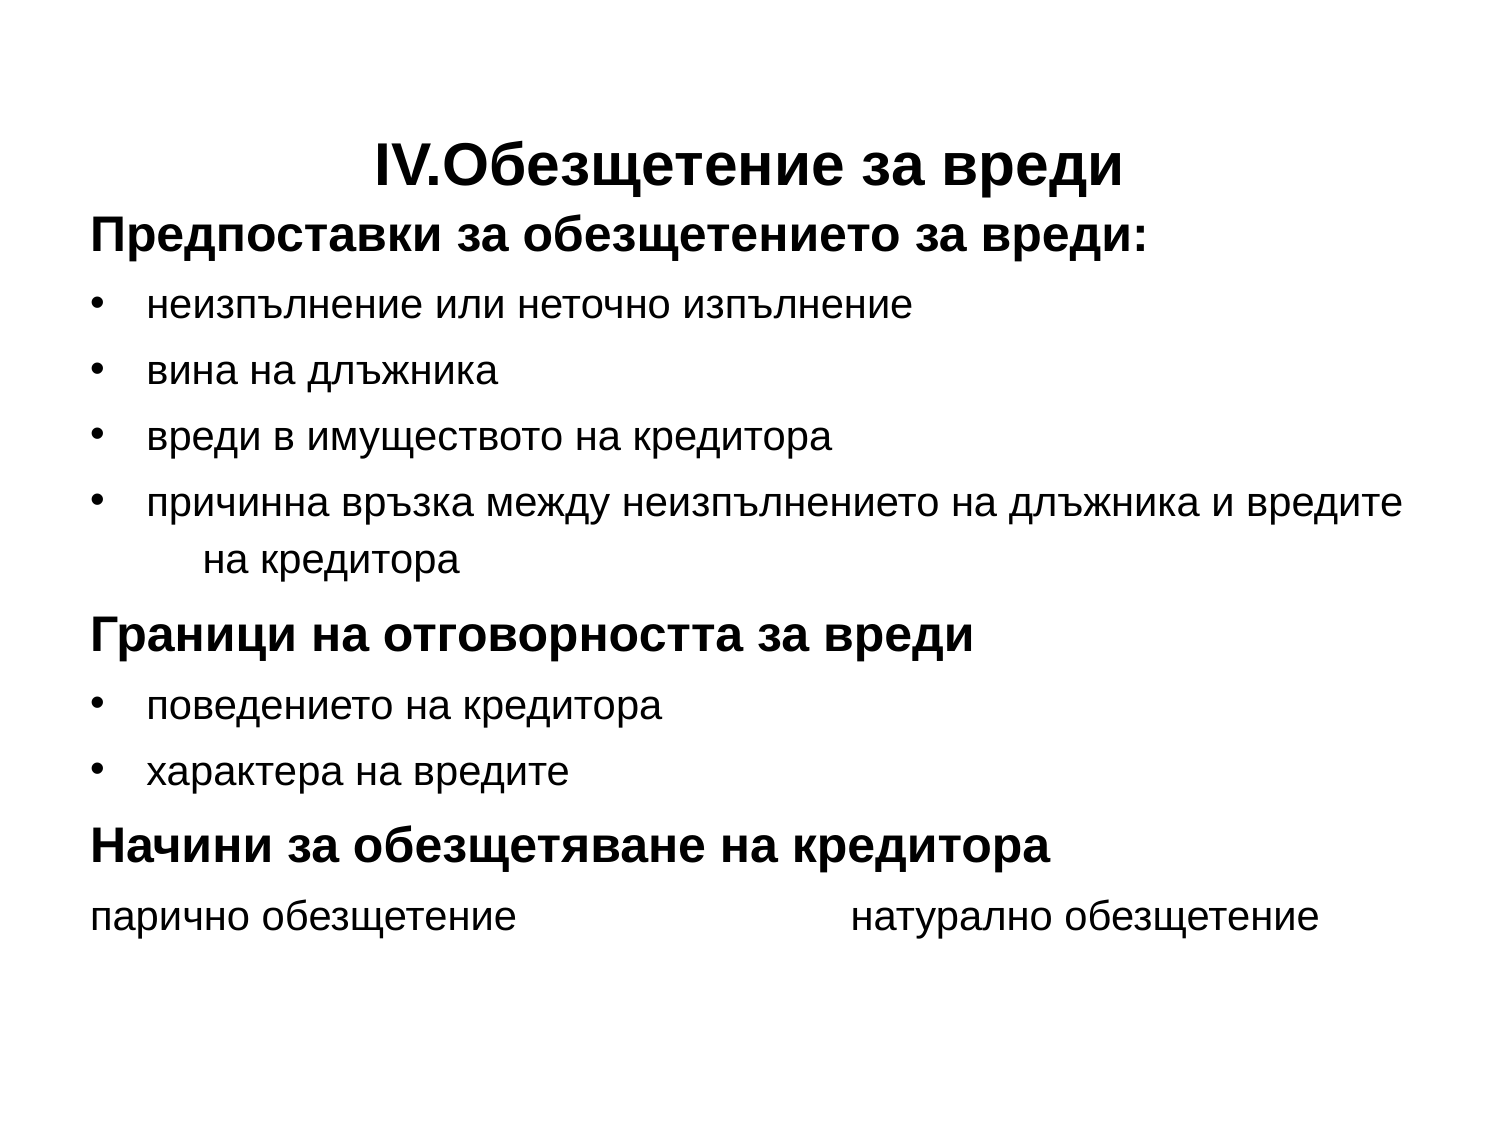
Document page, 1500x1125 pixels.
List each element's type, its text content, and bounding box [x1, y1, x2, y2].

title IV.Обезщетение за вреди [75, 45, 1426, 184]
list Предпоставки за обезщетението за вреди: неизпълнение или неточно изпълнение вина на длъжника вреди в имуществото на кредитора причинна връзка между неизпълнението на длъжника и вредите на кредитора Граници на отговорността за вреди поведението на кредитора характера на вредите Начини за обезщетяване на кредитора парично обезщетение натурално обезщетение [75, 184, 1426, 1005]
